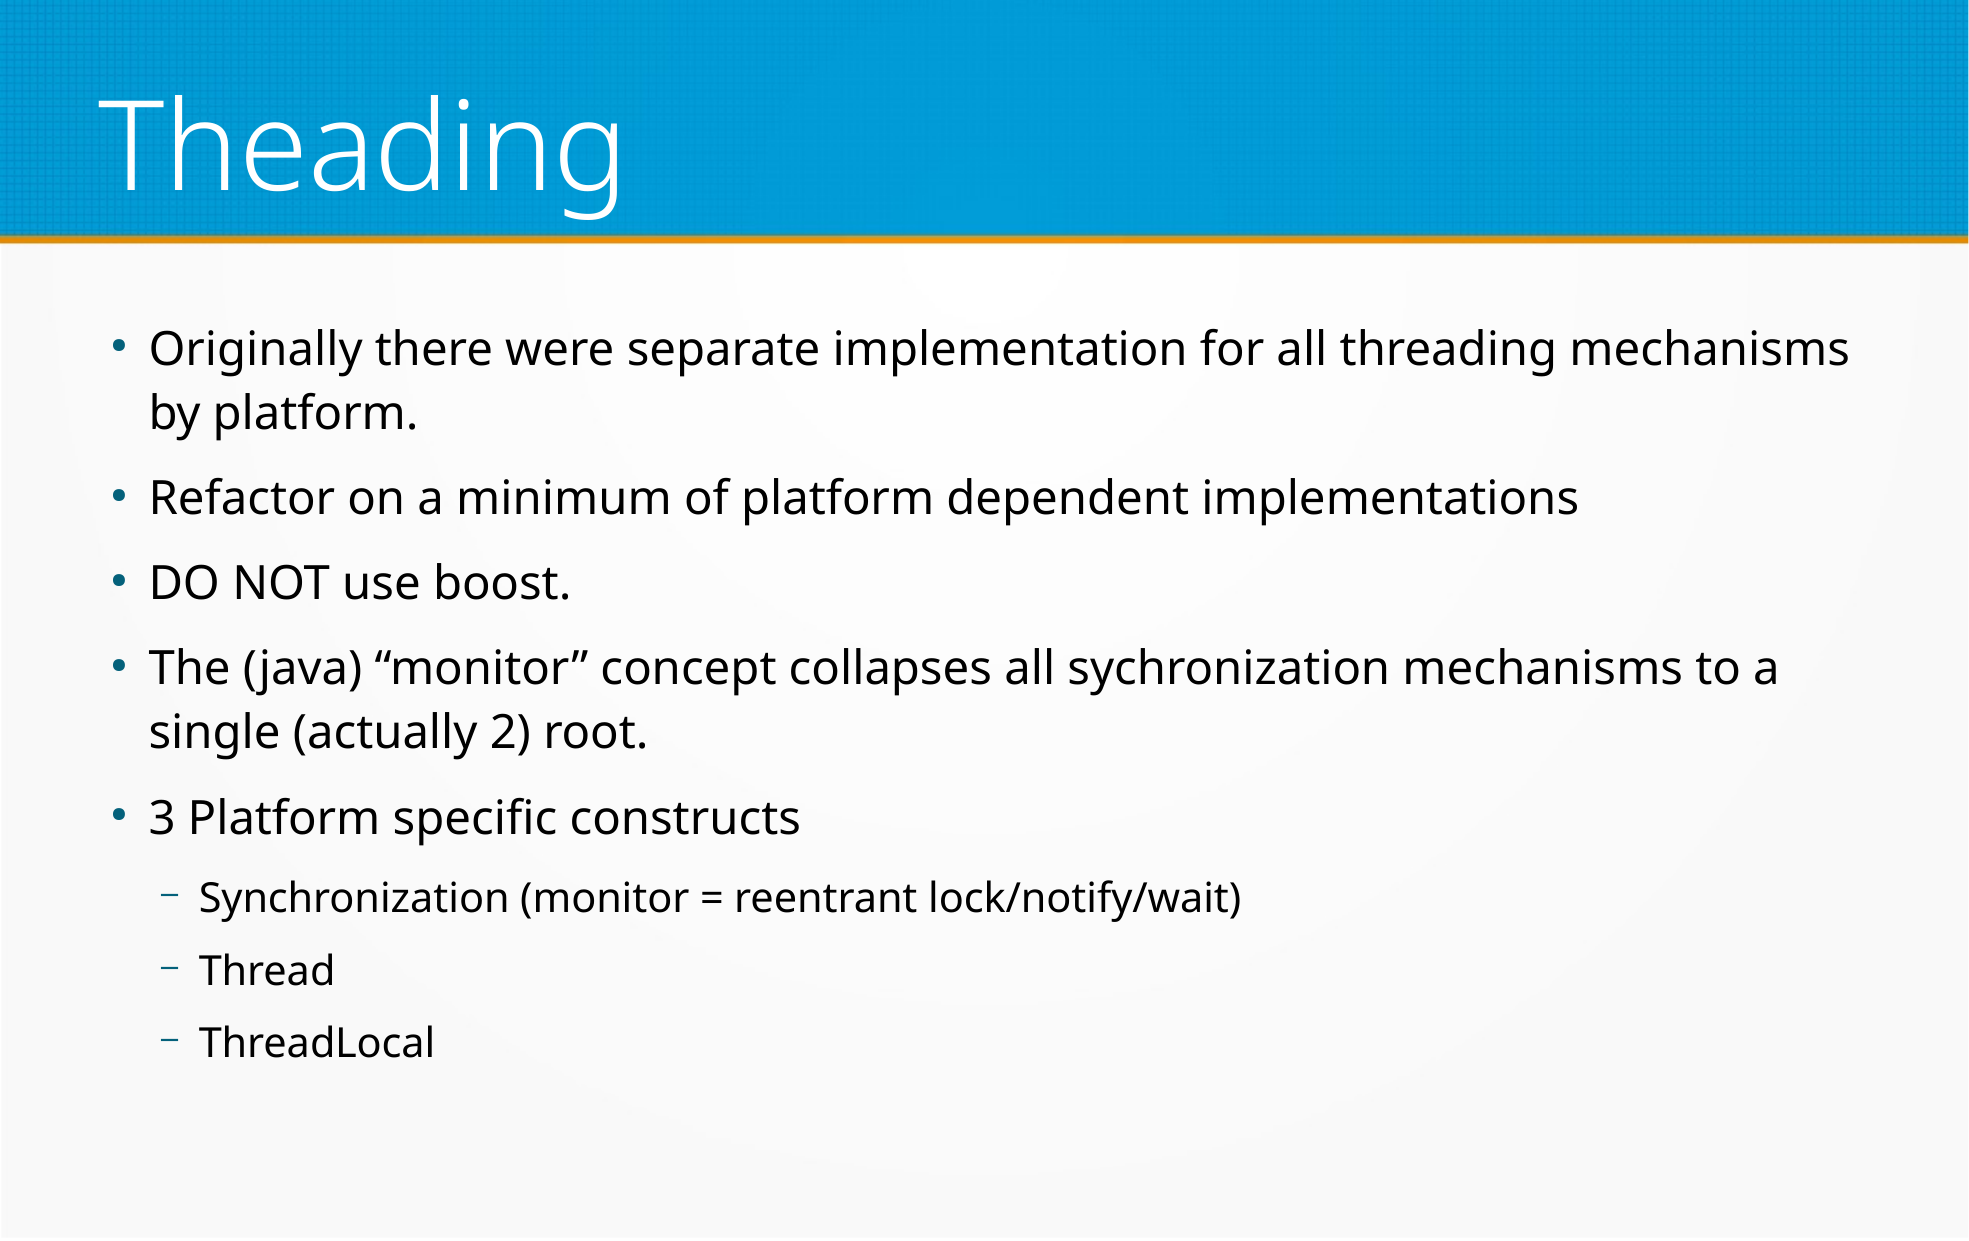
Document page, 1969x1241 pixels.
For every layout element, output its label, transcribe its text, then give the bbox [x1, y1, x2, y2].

picture [0, 233, 1969, 1241]
title Theading [98, 19, 1870, 227]
list Originally there were separate implementation for all threading mechanisms by platform. Refactor on a minimum of platform dependent implementations DO NOT use boost. The (java) “monitor” concept collapses all sychronization mechanisms to a single (actually 2) root. 3 Platform specific constructs Synchronization (monitor = reentrant lock/notify/wait) Thread ThreadLocal [98, 314, 1860, 1080]
